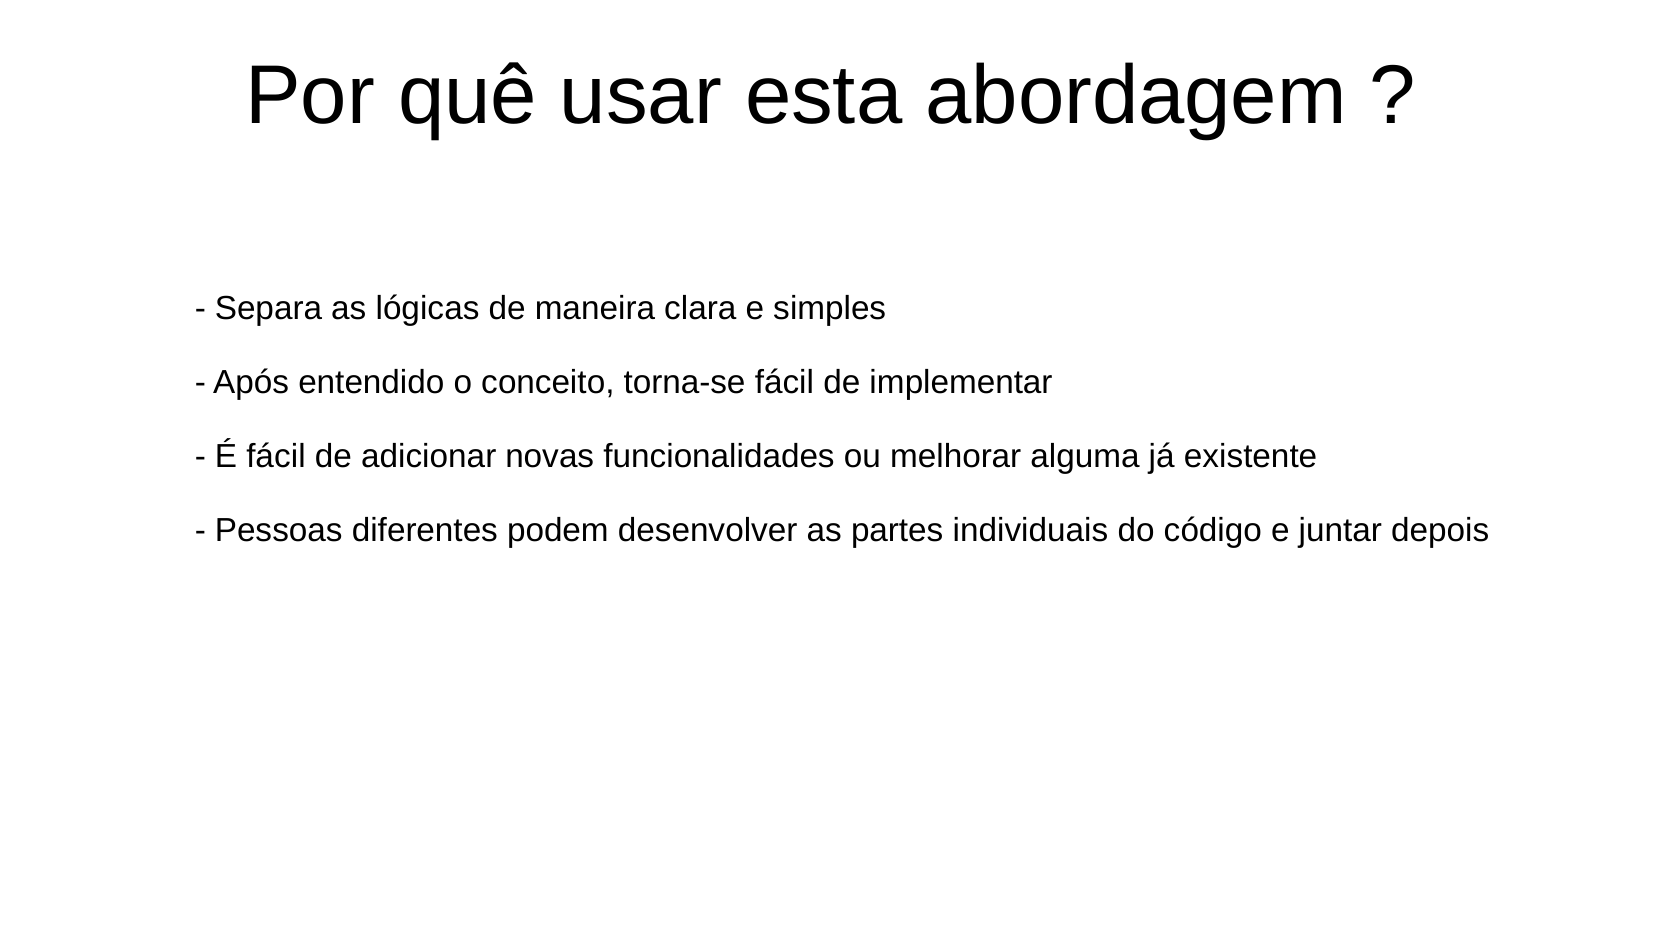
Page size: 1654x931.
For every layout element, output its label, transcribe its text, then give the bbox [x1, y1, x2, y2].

title Por quê usar esta abordagem ? [86, 39, 1576, 151]
text_box - Separa as lógicas de maneira clara e simples - Após entendido o conceito, torna-se fácil de implementar - É fácil de adicionar novas funcionalidades ou melhorar alguma já existente - Pessoas diferentes podem desenvolver as partes individuais do código e juntar depois [180, 245, 1546, 676]
